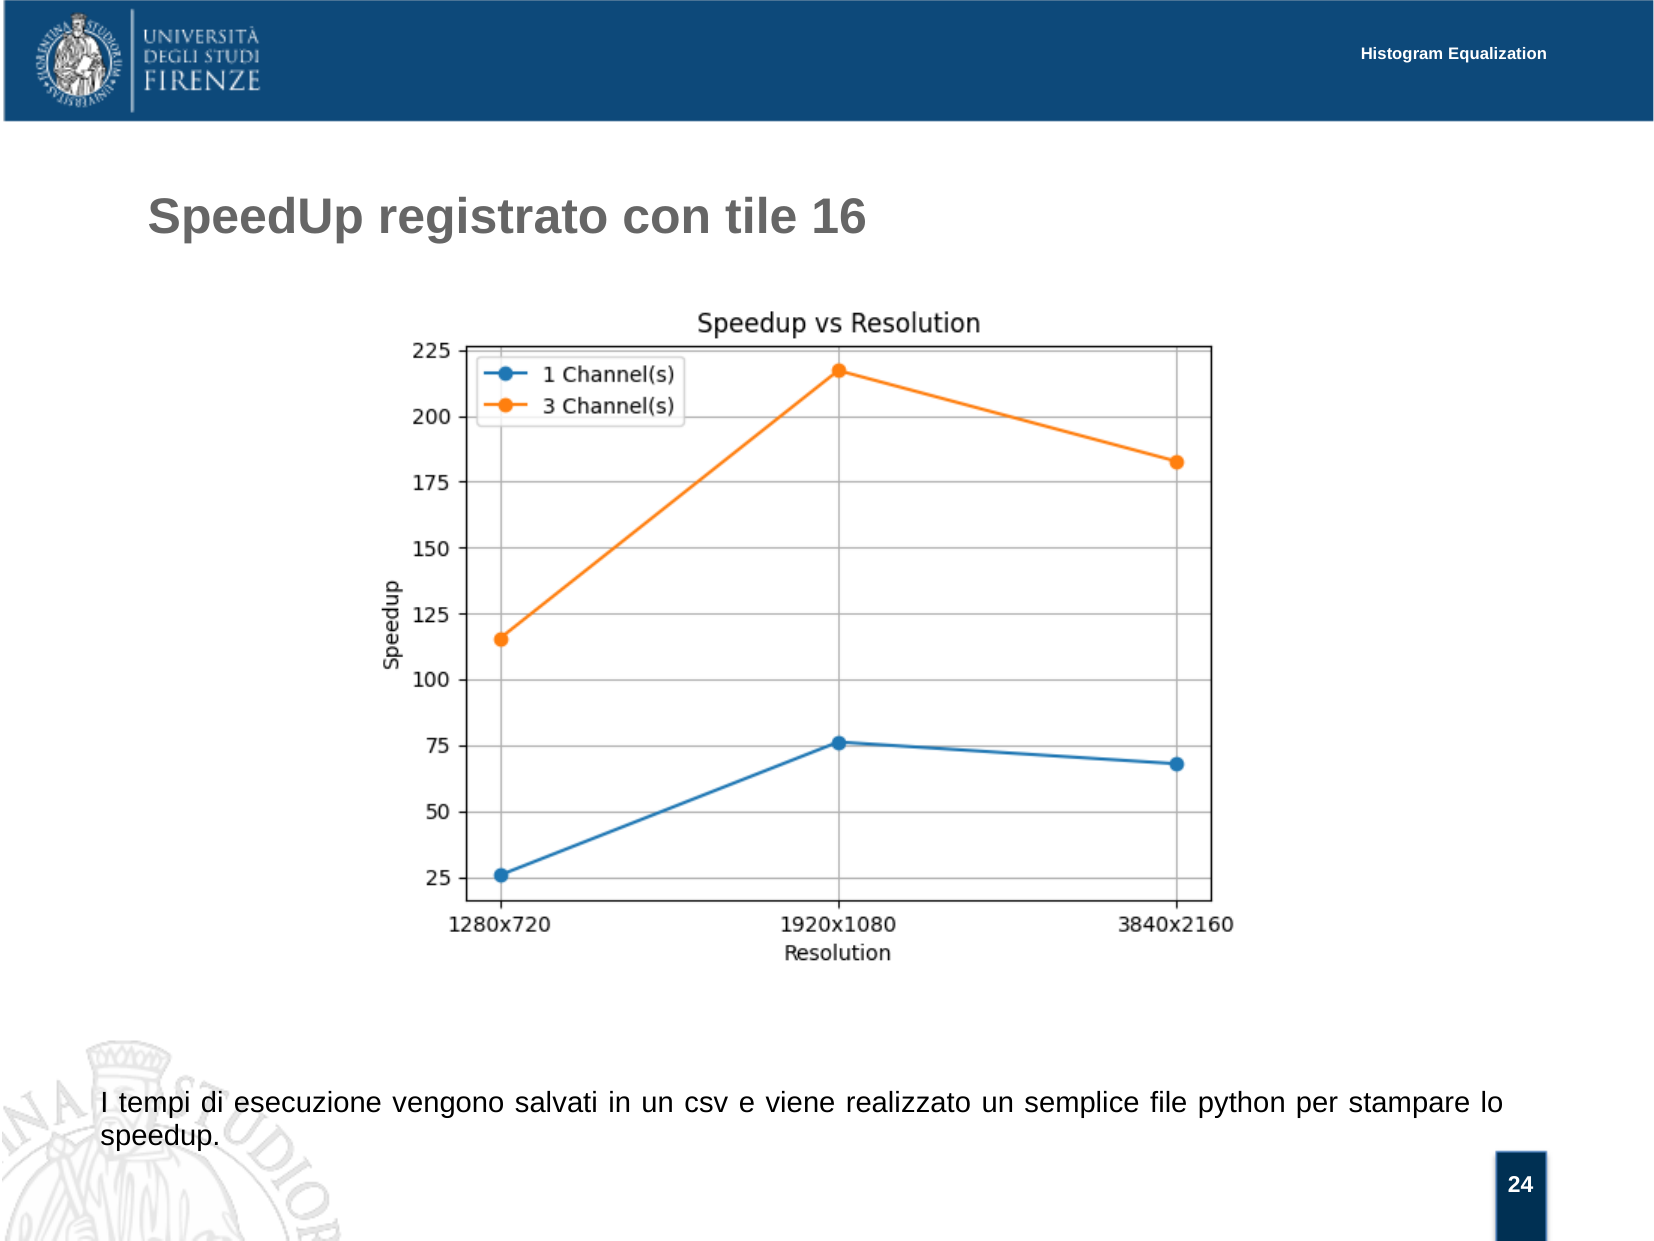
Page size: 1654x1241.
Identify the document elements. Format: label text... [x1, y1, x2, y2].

text_box I tempi di esecuzione vengono salvati in un csv e viene realizzato un semplice file python per stampare lo speedup. [100, 1086, 1506, 1152]
text_box 24 [1505, 1160, 1536, 1208]
text_box Histogram Equalization [685, 24, 1548, 102]
picture [2, 0, 1654, 1241]
text_box SpeedUp registrato con tile 16 [147, 118, 1601, 286]
